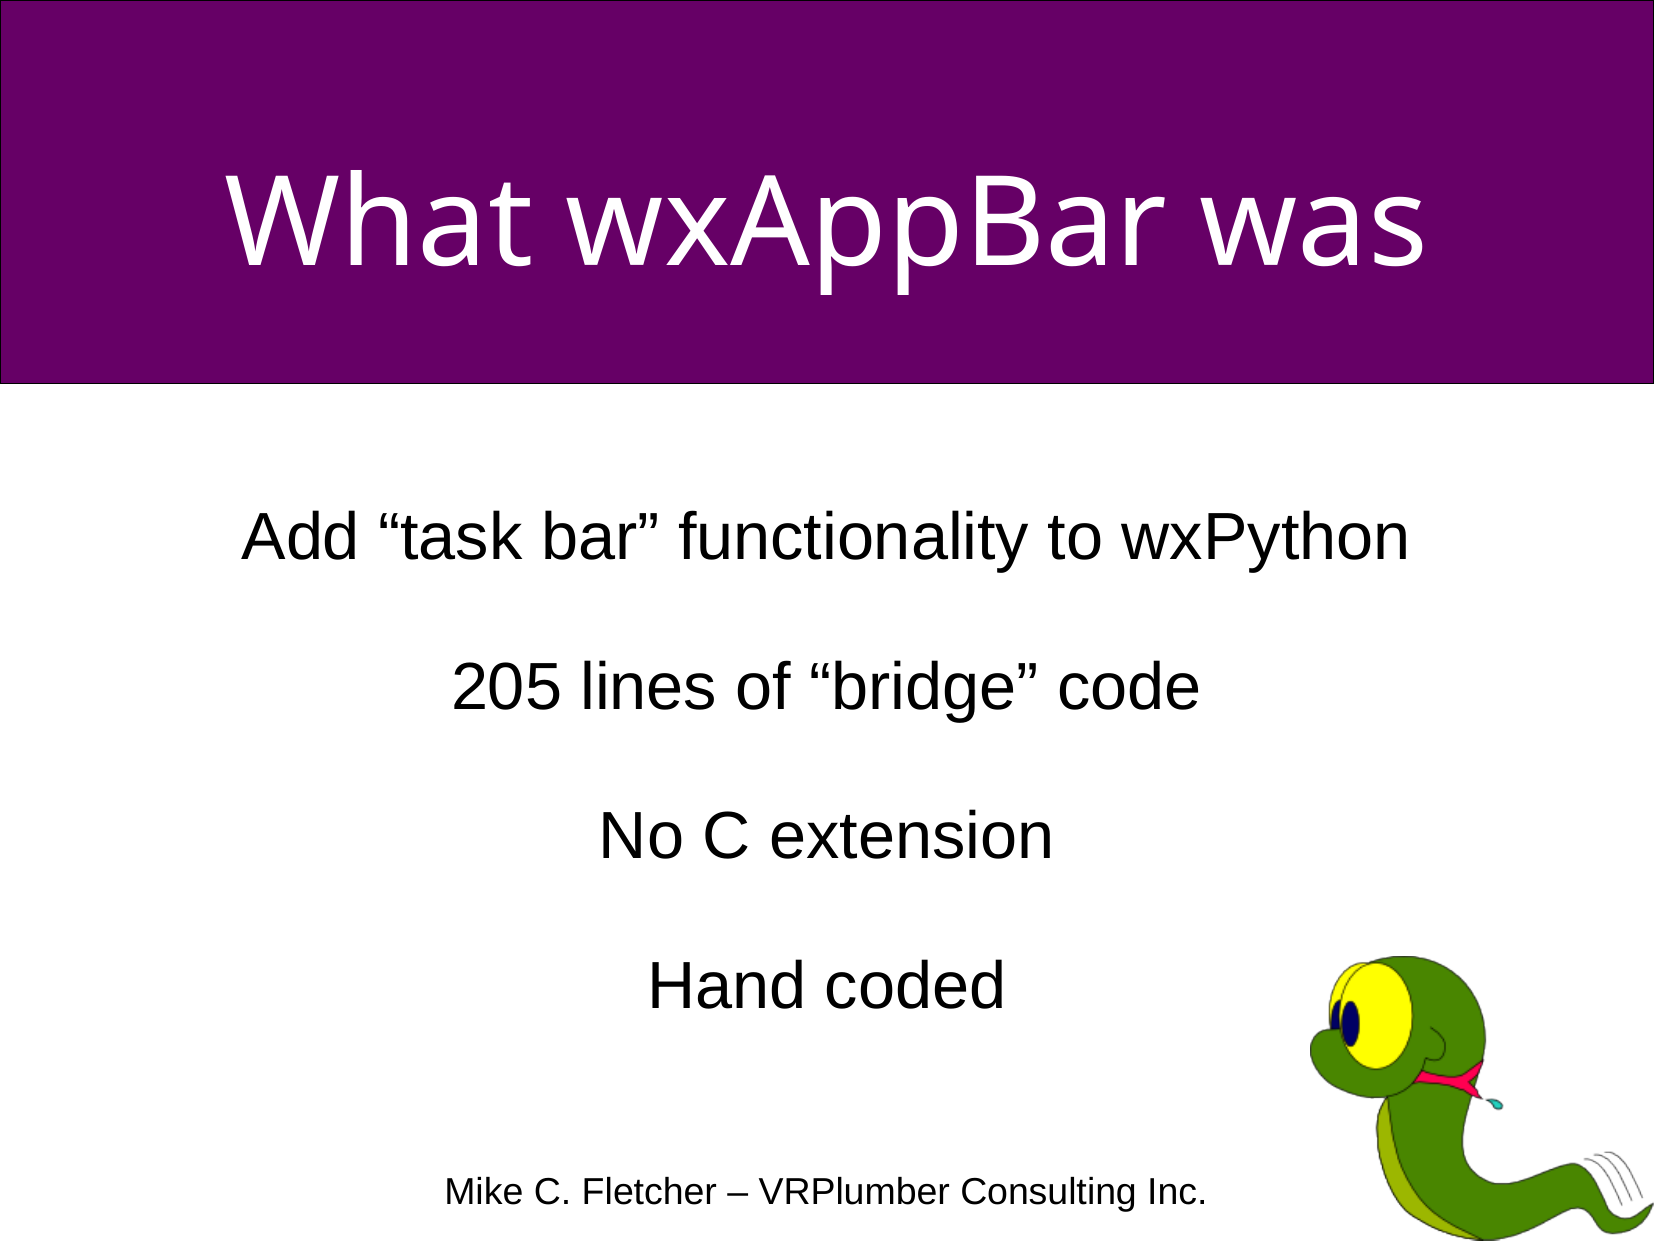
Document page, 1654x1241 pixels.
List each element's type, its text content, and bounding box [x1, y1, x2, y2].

title What wxAppBar was [82, 49, 1571, 384]
subtitle Add “task bar” functionality to wxPython 205 lines of “bridge” code No C extension Hand coded [82, 420, 1571, 1102]
picture [1310, 956, 1654, 1241]
